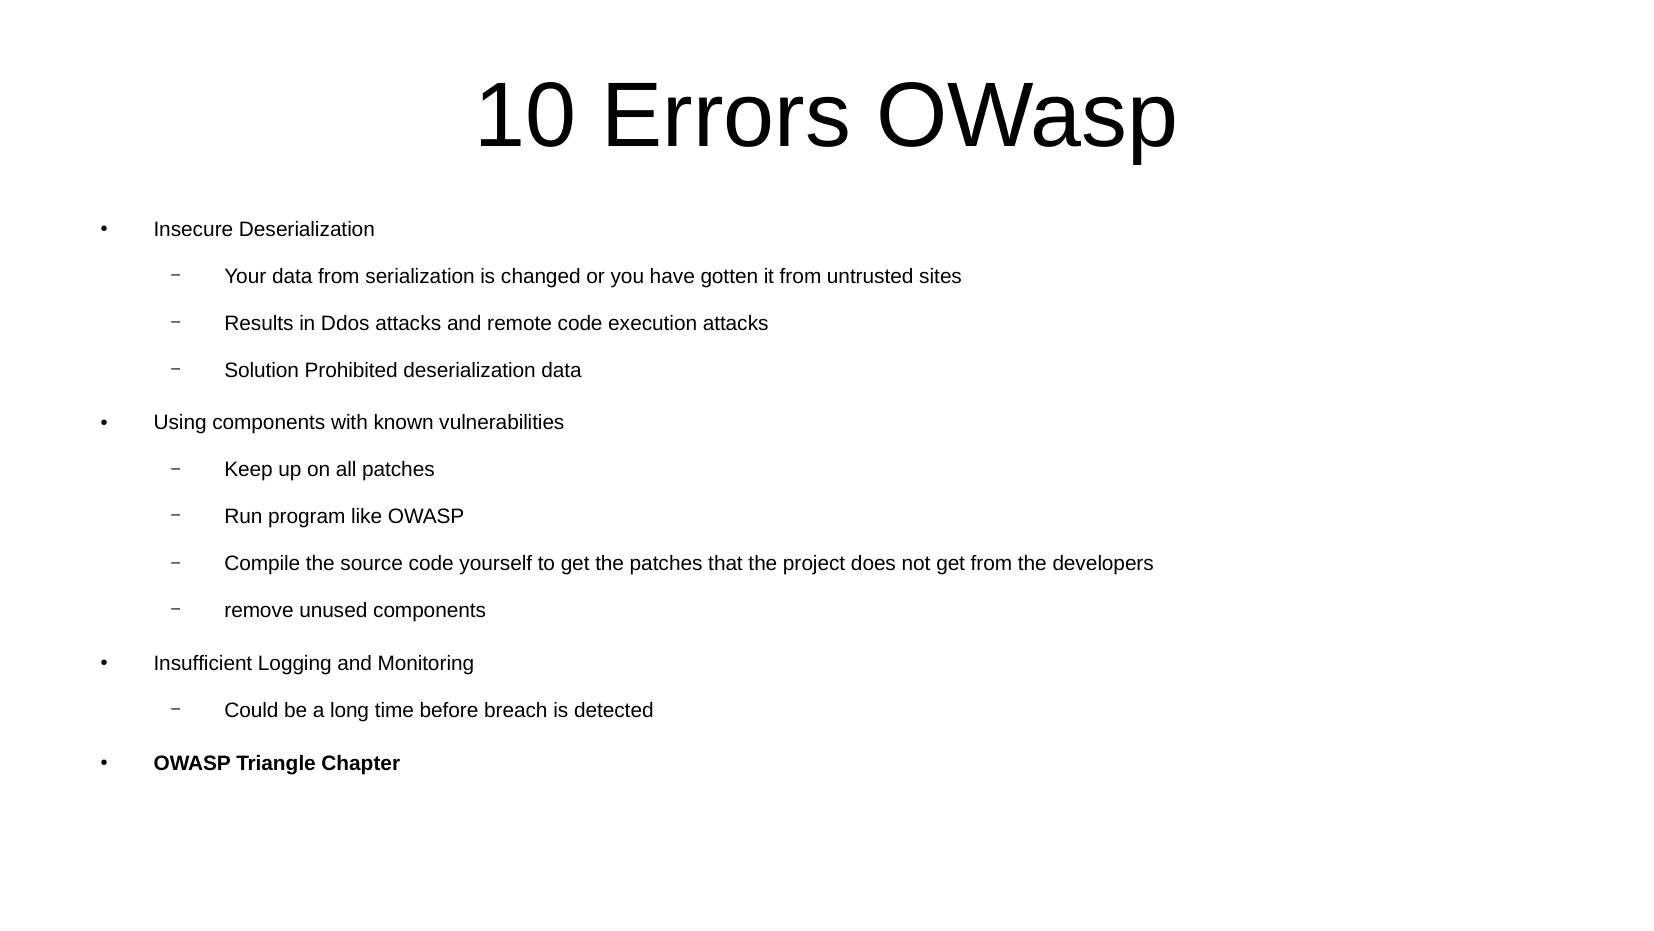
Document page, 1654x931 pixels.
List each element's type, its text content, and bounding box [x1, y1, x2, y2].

title 10 Errors OWasp [82, 37, 1571, 193]
list Insecure Deserialization Your data from serialization is changed or you have gotten it from untrusted sites Results in Ddos attacks and remote code execution attacks Solution Prohibited deserialization data Using components with known vulnerabilities Keep up on all patches Run program like OWASP Compile the source code yourself to get the patches that the project does not get from the developers remove unused components Insufficient Logging and Monitoring Could be a long time before breach is detected OWASP Triangle Chapter [82, 217, 1571, 901]
